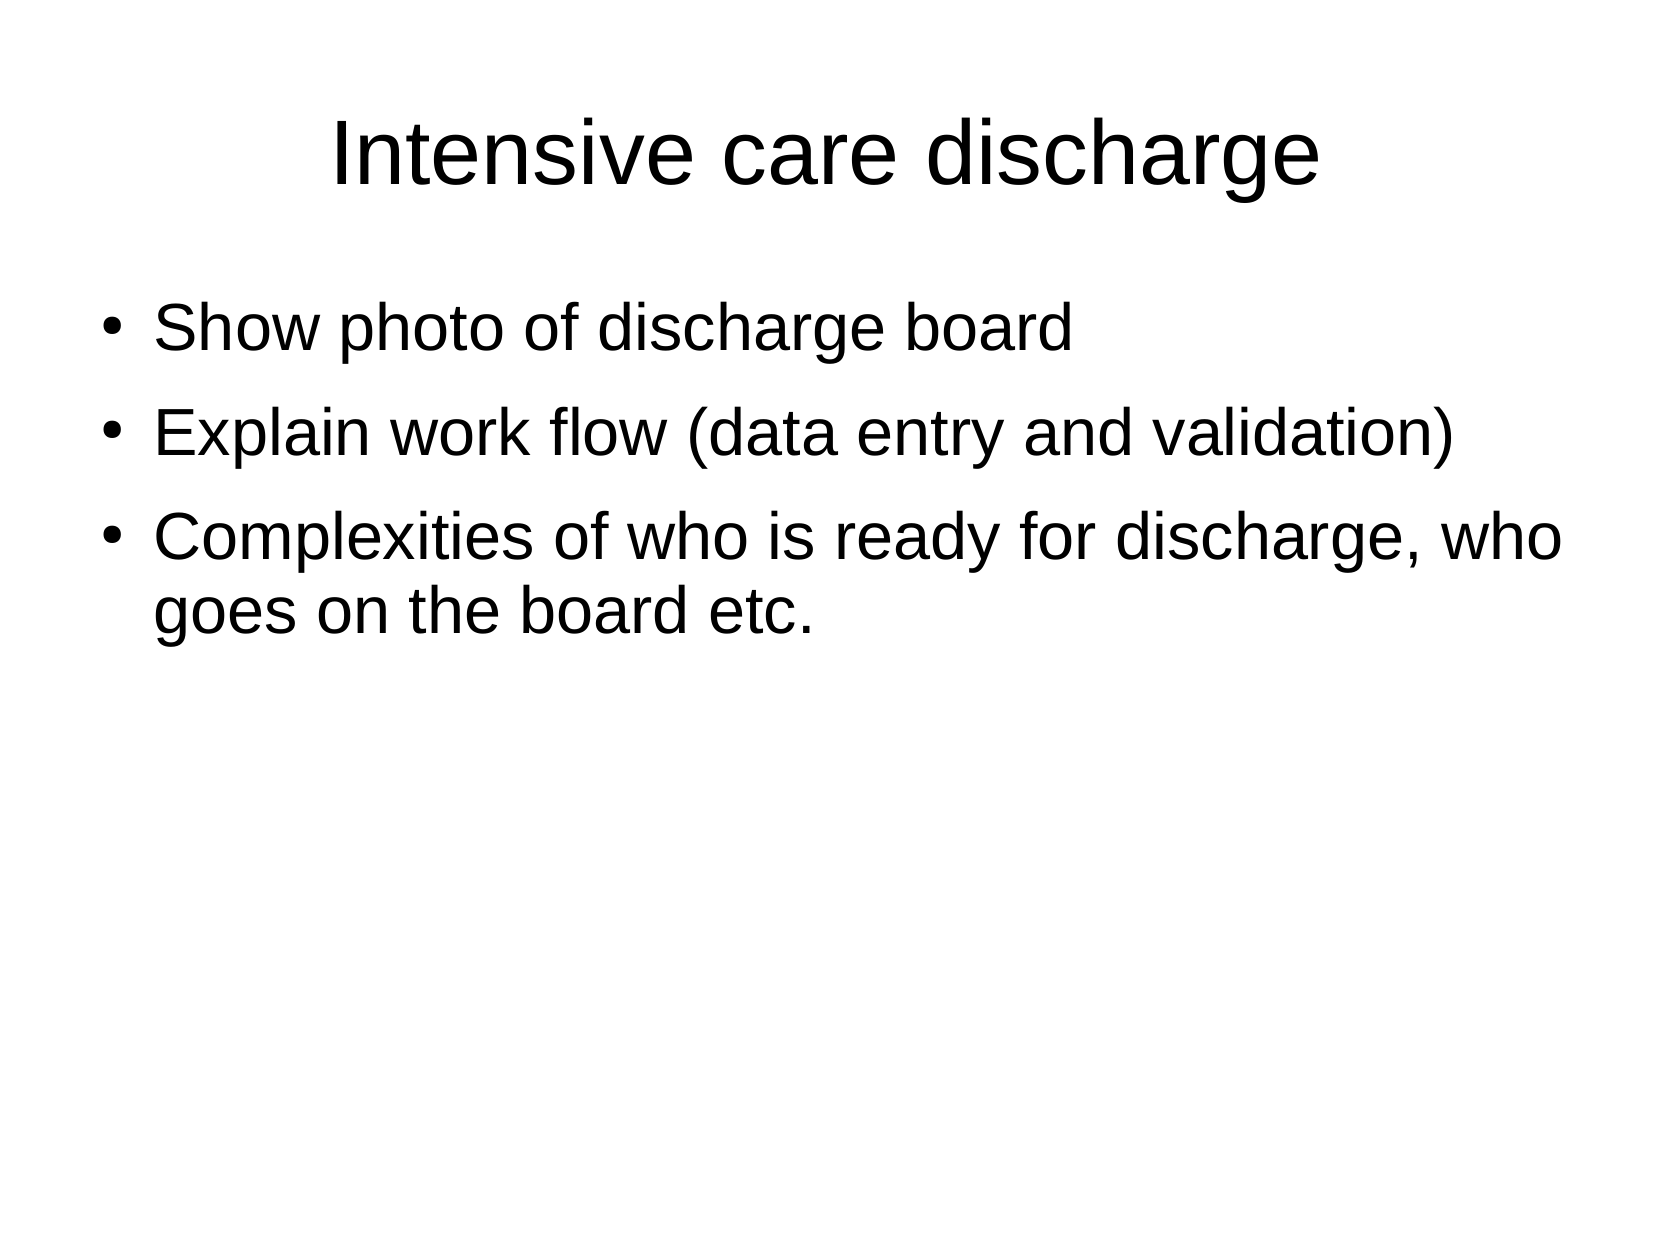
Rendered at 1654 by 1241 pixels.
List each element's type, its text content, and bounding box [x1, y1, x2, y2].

list Show photo of discharge board Explain work flow (data entry and validation) Complexities of who is ready for discharge, who goes on the board etc. [82, 290, 1571, 1010]
title Intensive care discharge [82, 49, 1571, 257]
